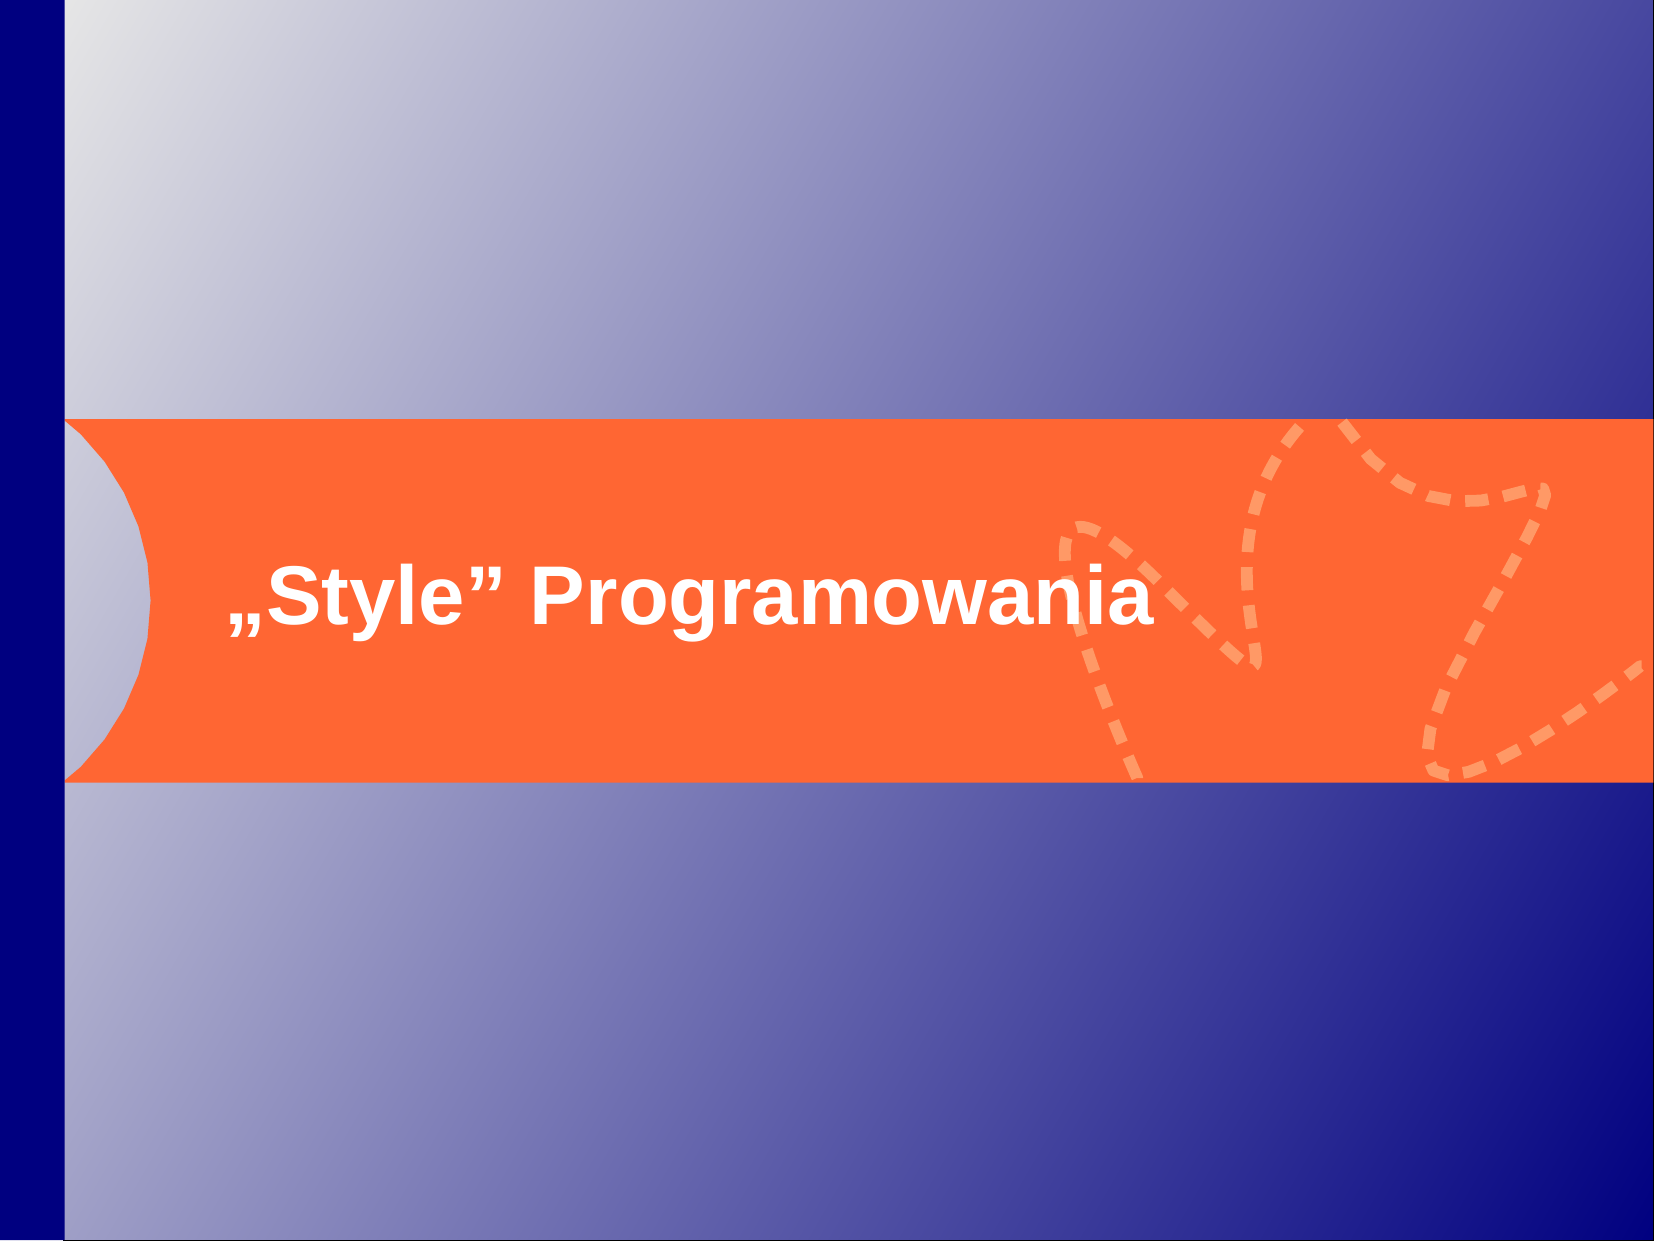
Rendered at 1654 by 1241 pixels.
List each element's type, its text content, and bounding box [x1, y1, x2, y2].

title „Style” Programowania [224, 497, 1229, 704]
